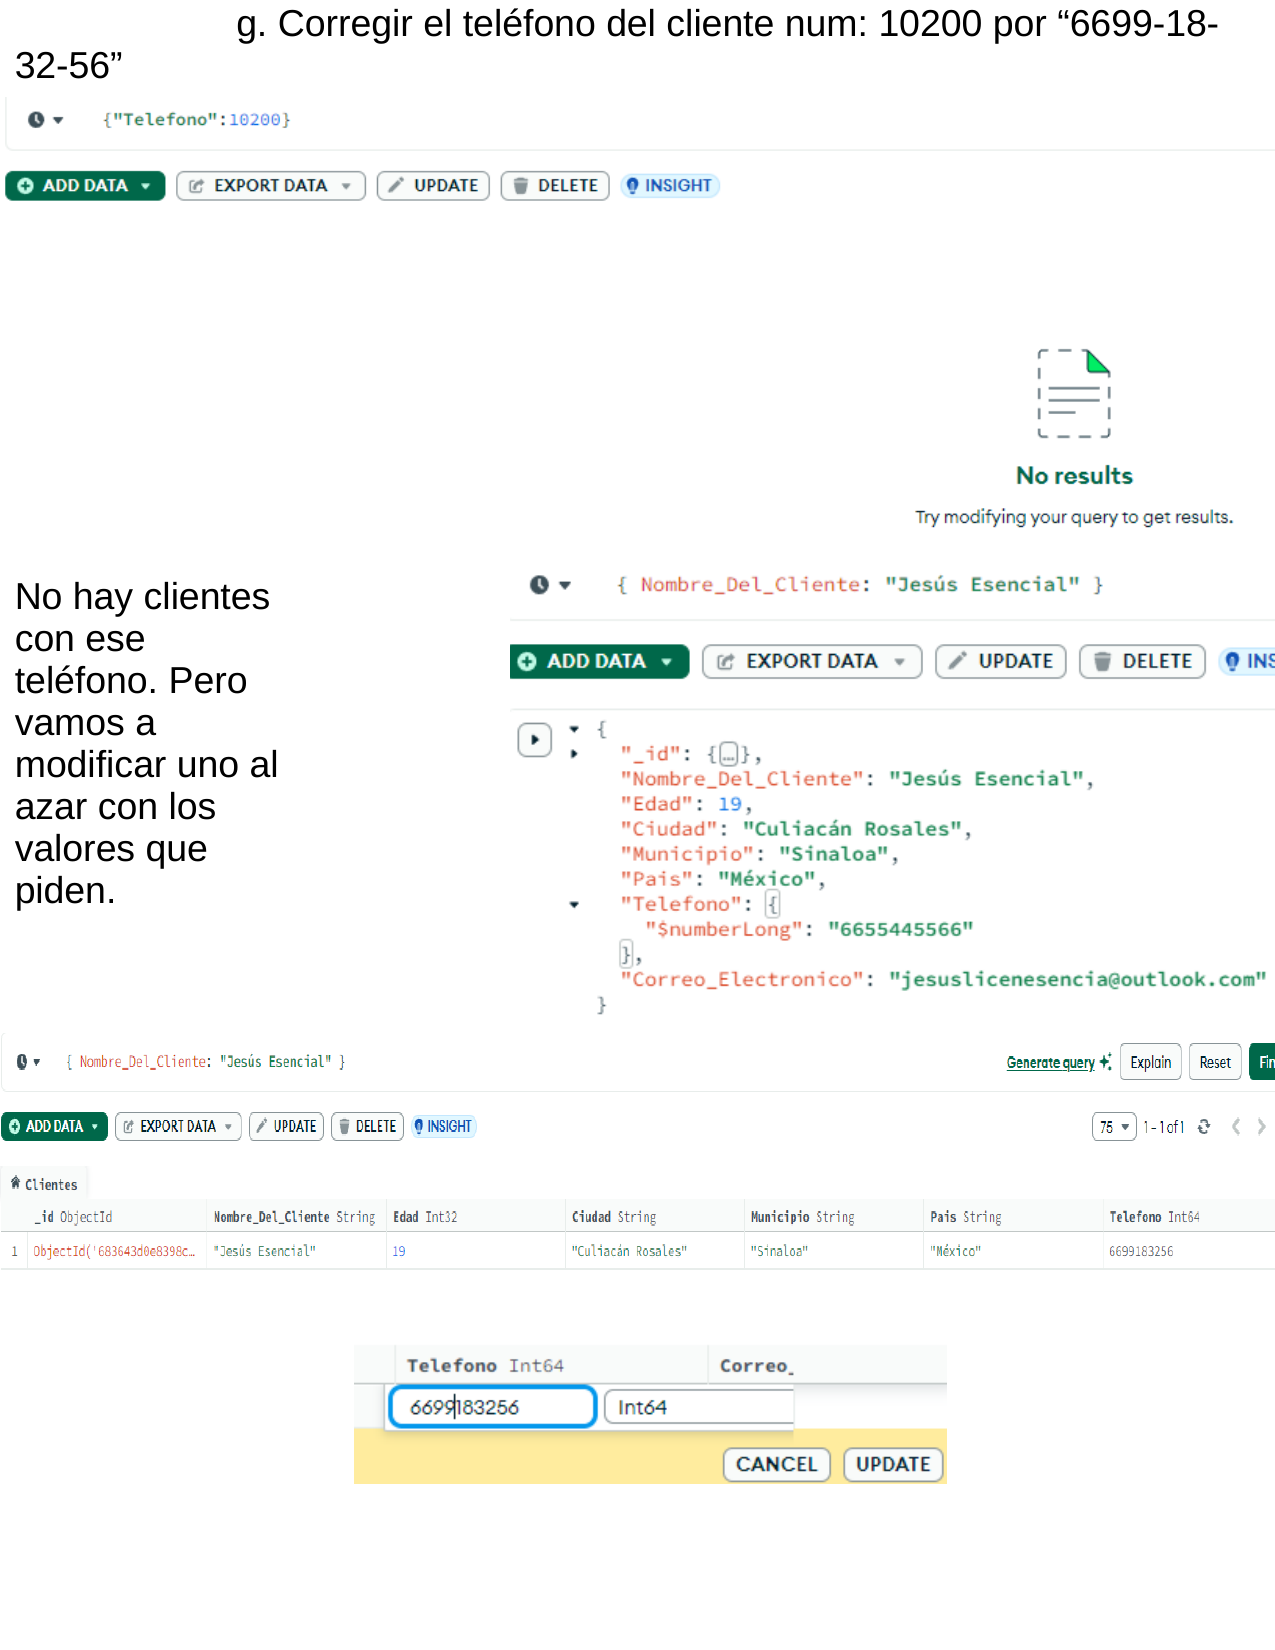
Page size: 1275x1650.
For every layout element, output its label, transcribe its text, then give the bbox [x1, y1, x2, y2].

picture [0, 1033, 1275, 1270]
text_box No hay clientes con ese teléfono. Pero vamos a modificar uno al azar con los valores que piden. [0, 567, 296, 919]
picture [0, 97, 1275, 1016]
picture [354, 1328, 947, 1484]
text_box g. Corregir el teléfono del cliente num: 10200 por “6699-18-32-56” [0, 0, 1275, 95]
